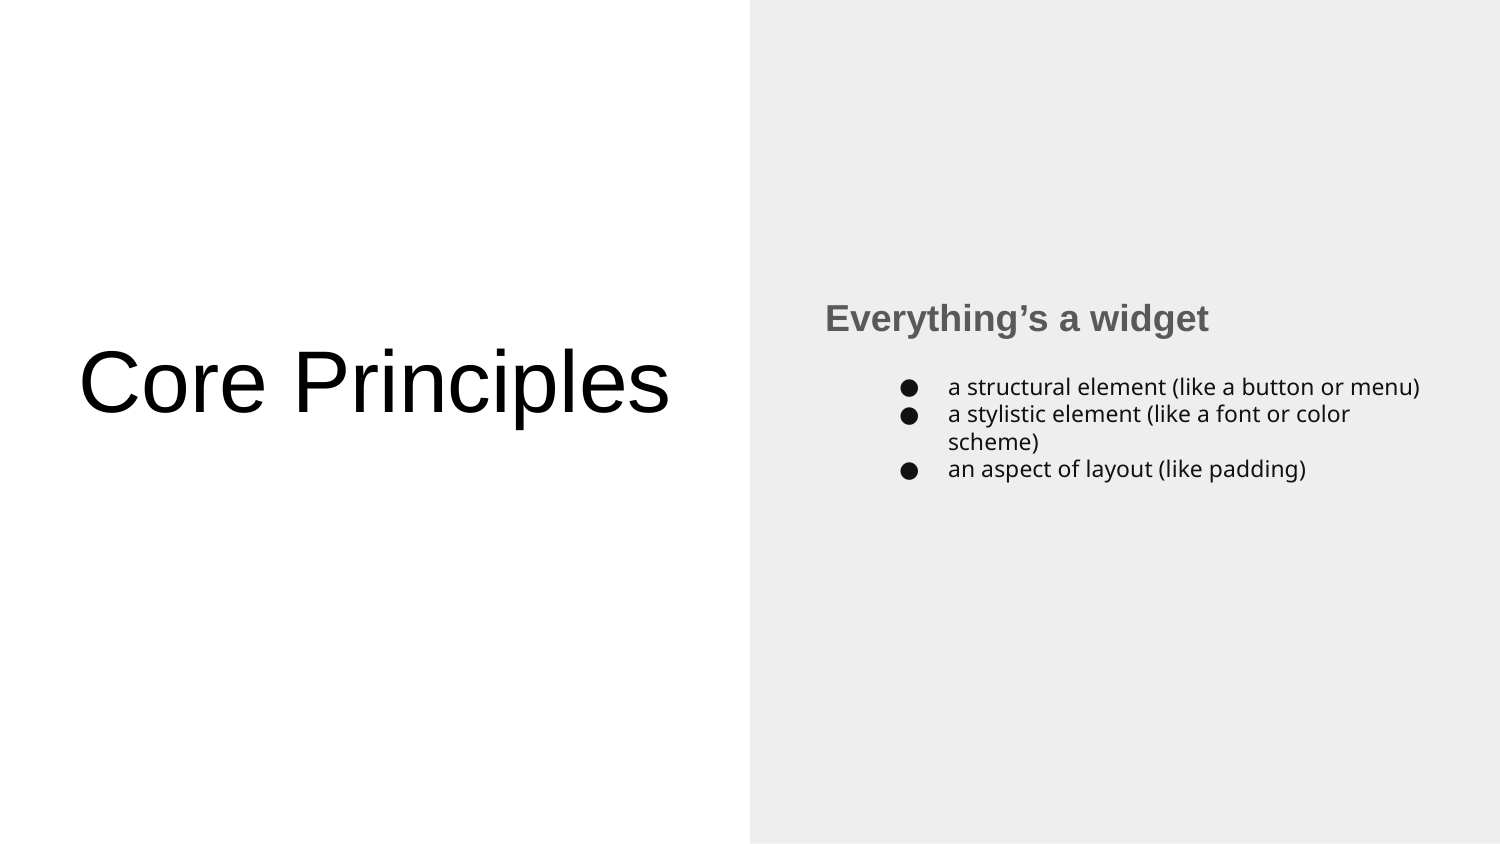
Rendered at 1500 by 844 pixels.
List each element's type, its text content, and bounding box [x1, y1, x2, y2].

list Everything’s a widget a structural element (like a button or menu) a stylistic element (like a font or color scheme) an aspect of layout (like padding) [810, 118, 1440, 725]
title Core Principles [43, 202, 708, 446]
